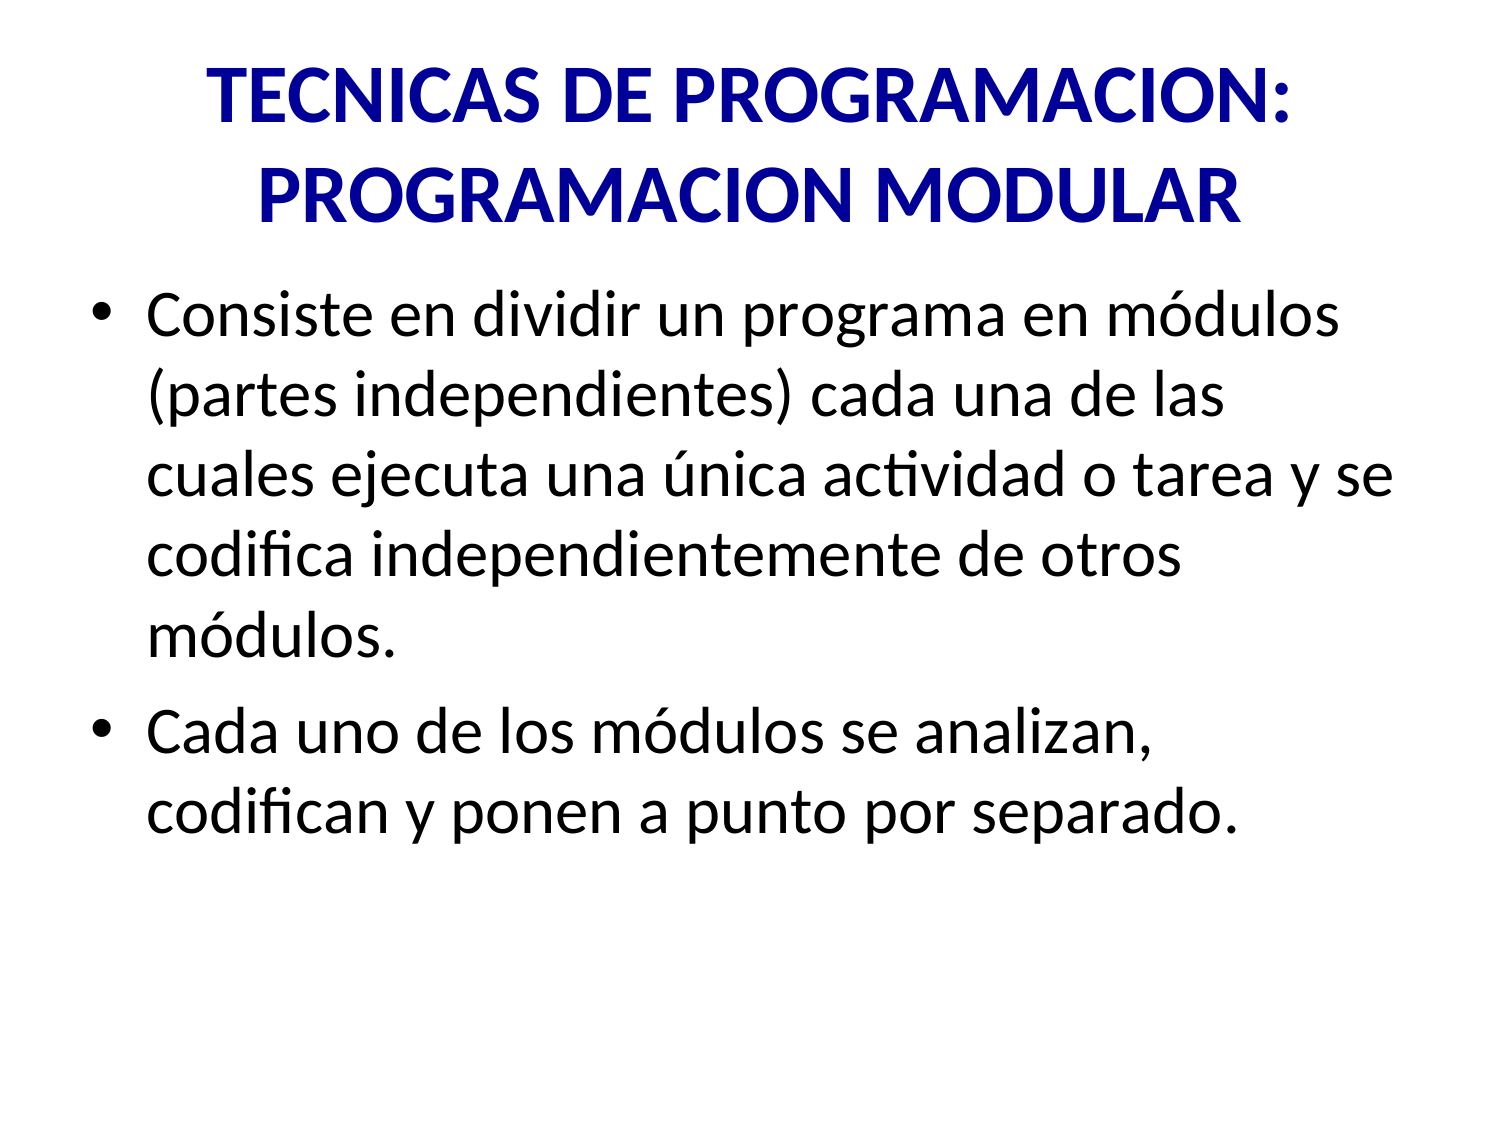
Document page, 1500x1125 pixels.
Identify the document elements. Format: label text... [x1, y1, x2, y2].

title TECNICAS DE PROGRAMACION: PROGRAMACION MODULAR [75, 45, 1426, 233]
list Consiste en dividir un programa en módulos (partes independientes) cada una de las cuales ejecuta una única actividad o tarea y se codifica independientemente de otros módulos. Cada uno de los módulos se analizan, codifican y ponen a punto por separado. [75, 262, 1426, 1005]
